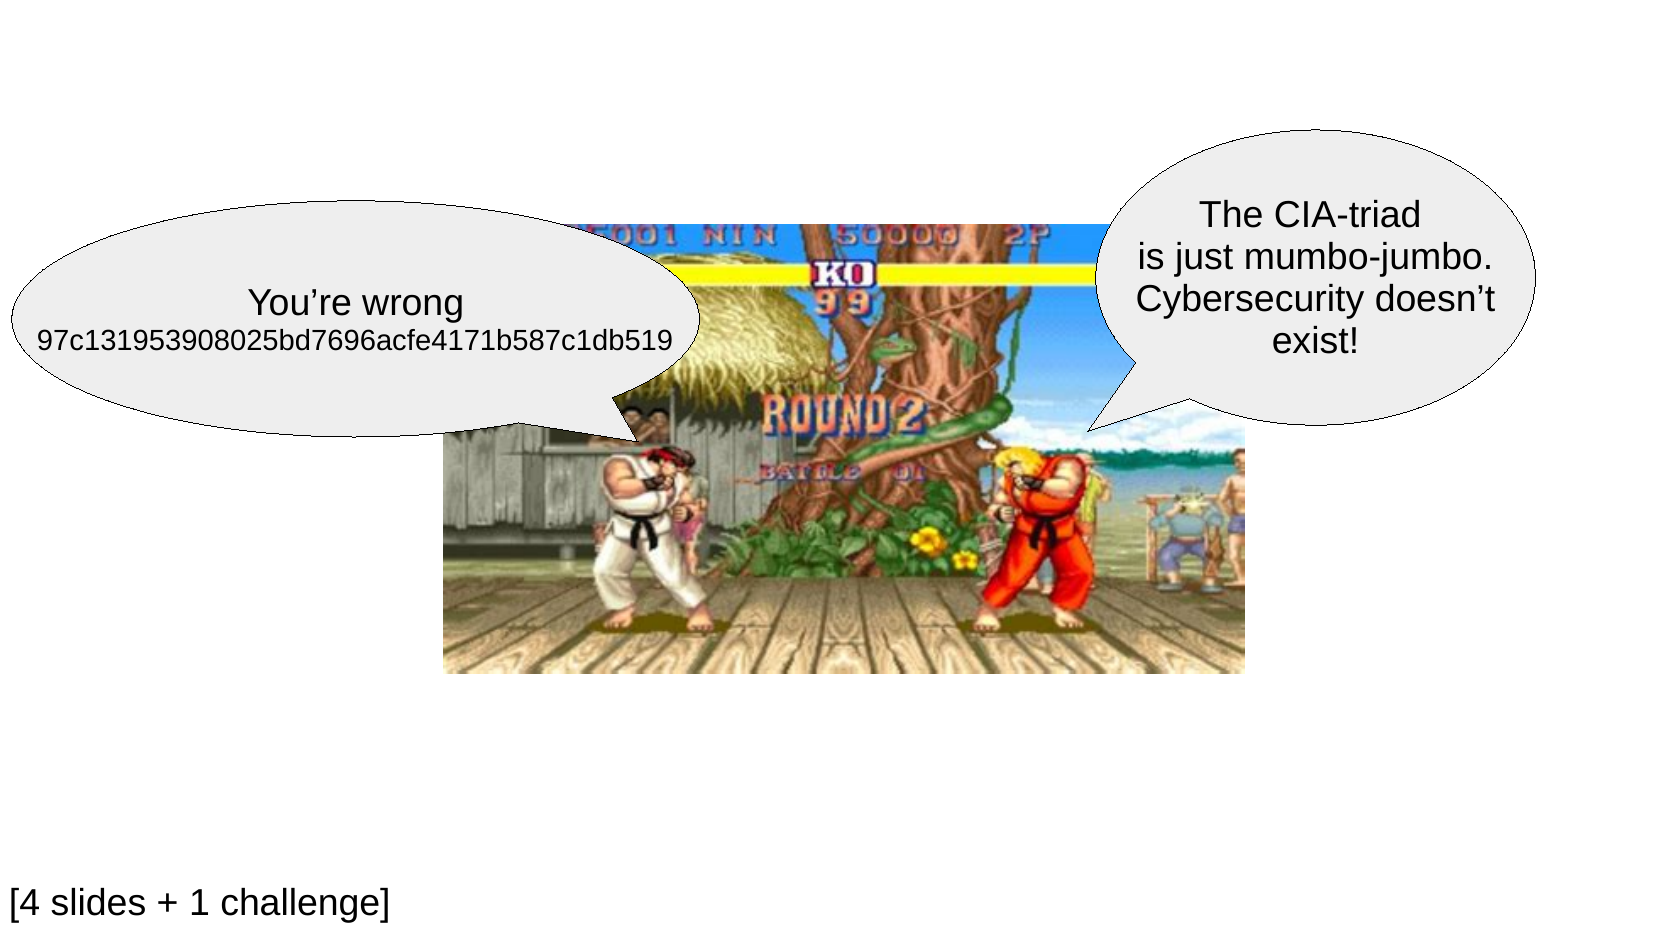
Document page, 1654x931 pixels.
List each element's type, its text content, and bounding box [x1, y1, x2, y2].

picture [443, 224, 1245, 674]
text_box [4 slides + 1 challenge] [0, 874, 406, 931]
text_box You’re wrong 97c131953908025bd7696acfe4171b587c1db519 [11, 200, 700, 442]
text_box The CIA-triad is just mumbo-jumbo. Cybersecurity doesn’t exist! [1087, 129, 1536, 432]
